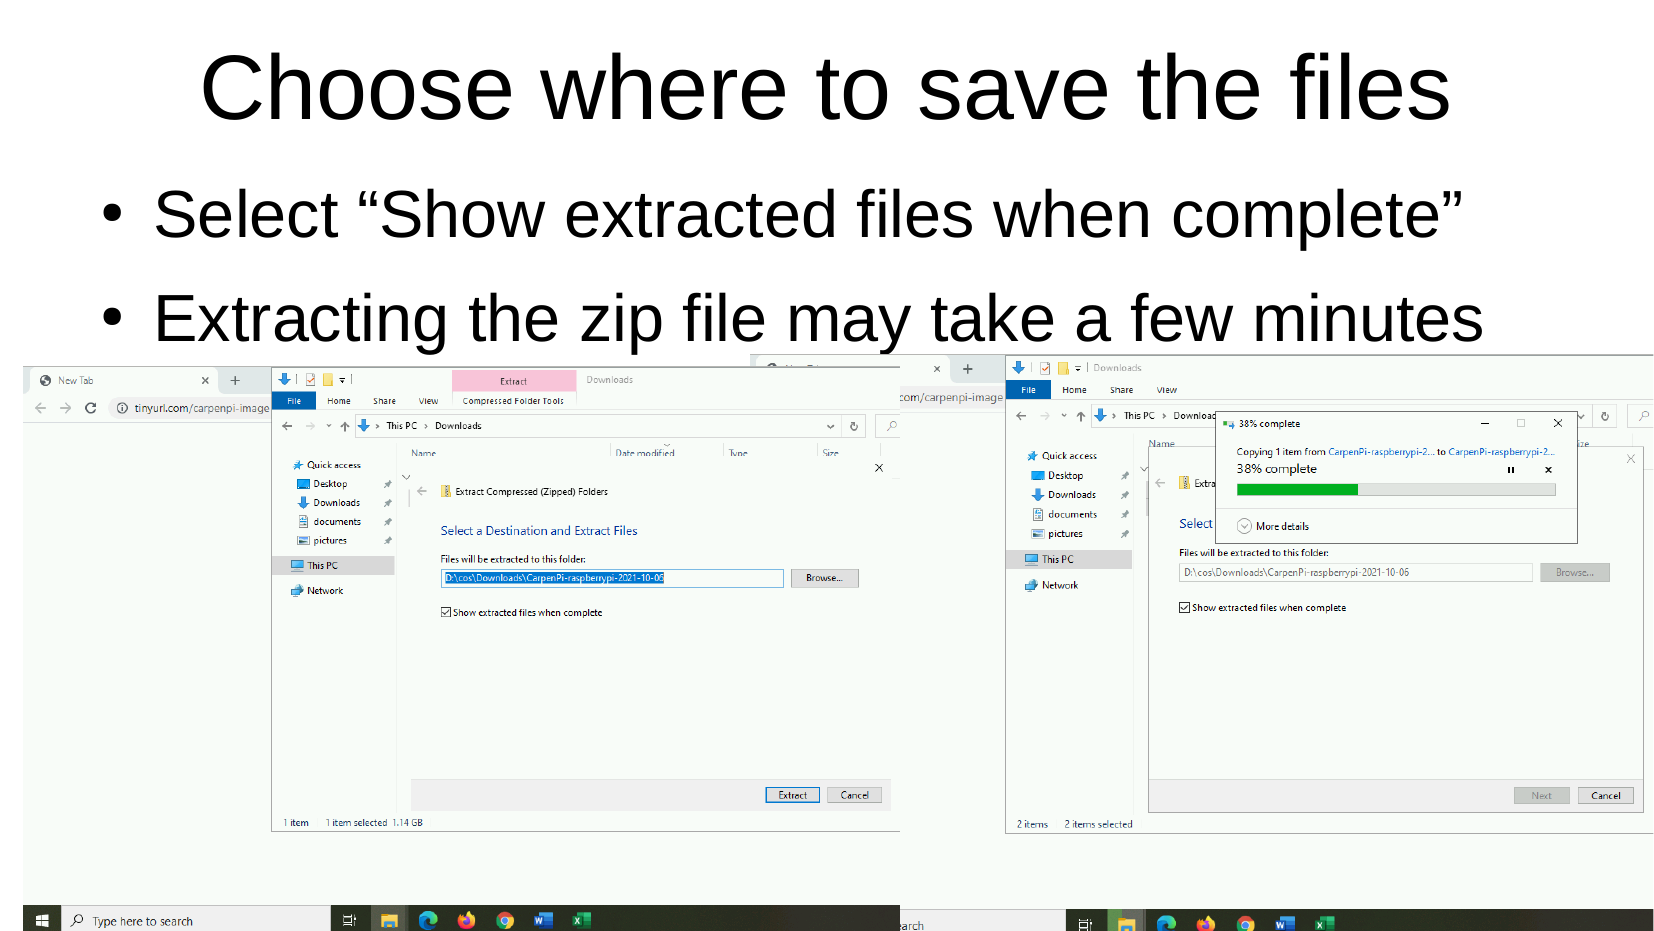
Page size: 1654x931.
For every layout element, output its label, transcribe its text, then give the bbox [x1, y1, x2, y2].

list Select “Show extracted files when complete” Extracting the zip file may take a few minutes [82, 177, 1571, 366]
title Choose where to save the files [82, 10, 1571, 166]
picture [23, 354, 1654, 931]
